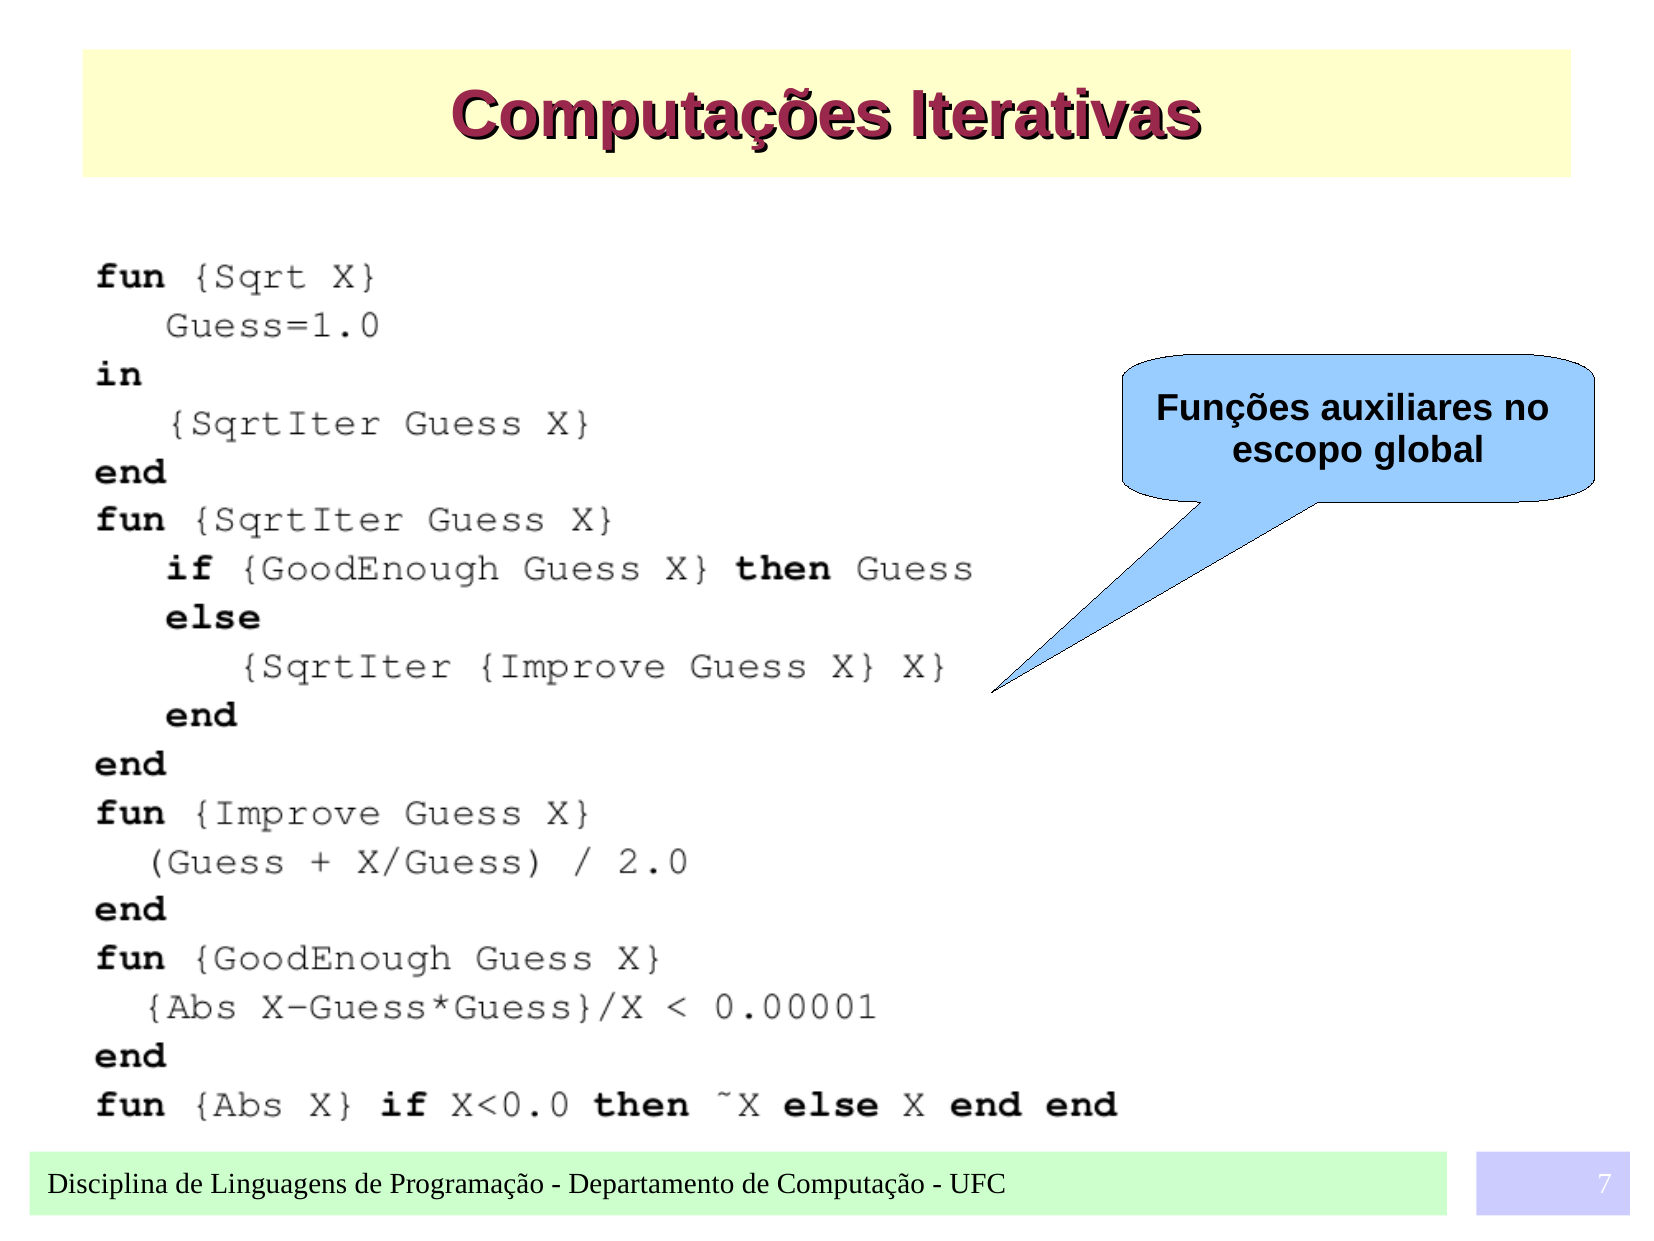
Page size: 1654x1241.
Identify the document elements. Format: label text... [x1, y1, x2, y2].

picture [88, 247, 1133, 1127]
text_box Funções auxiliares no escopo global [991, 354, 1595, 693]
title Computações Iterativas [82, 49, 1571, 178]
